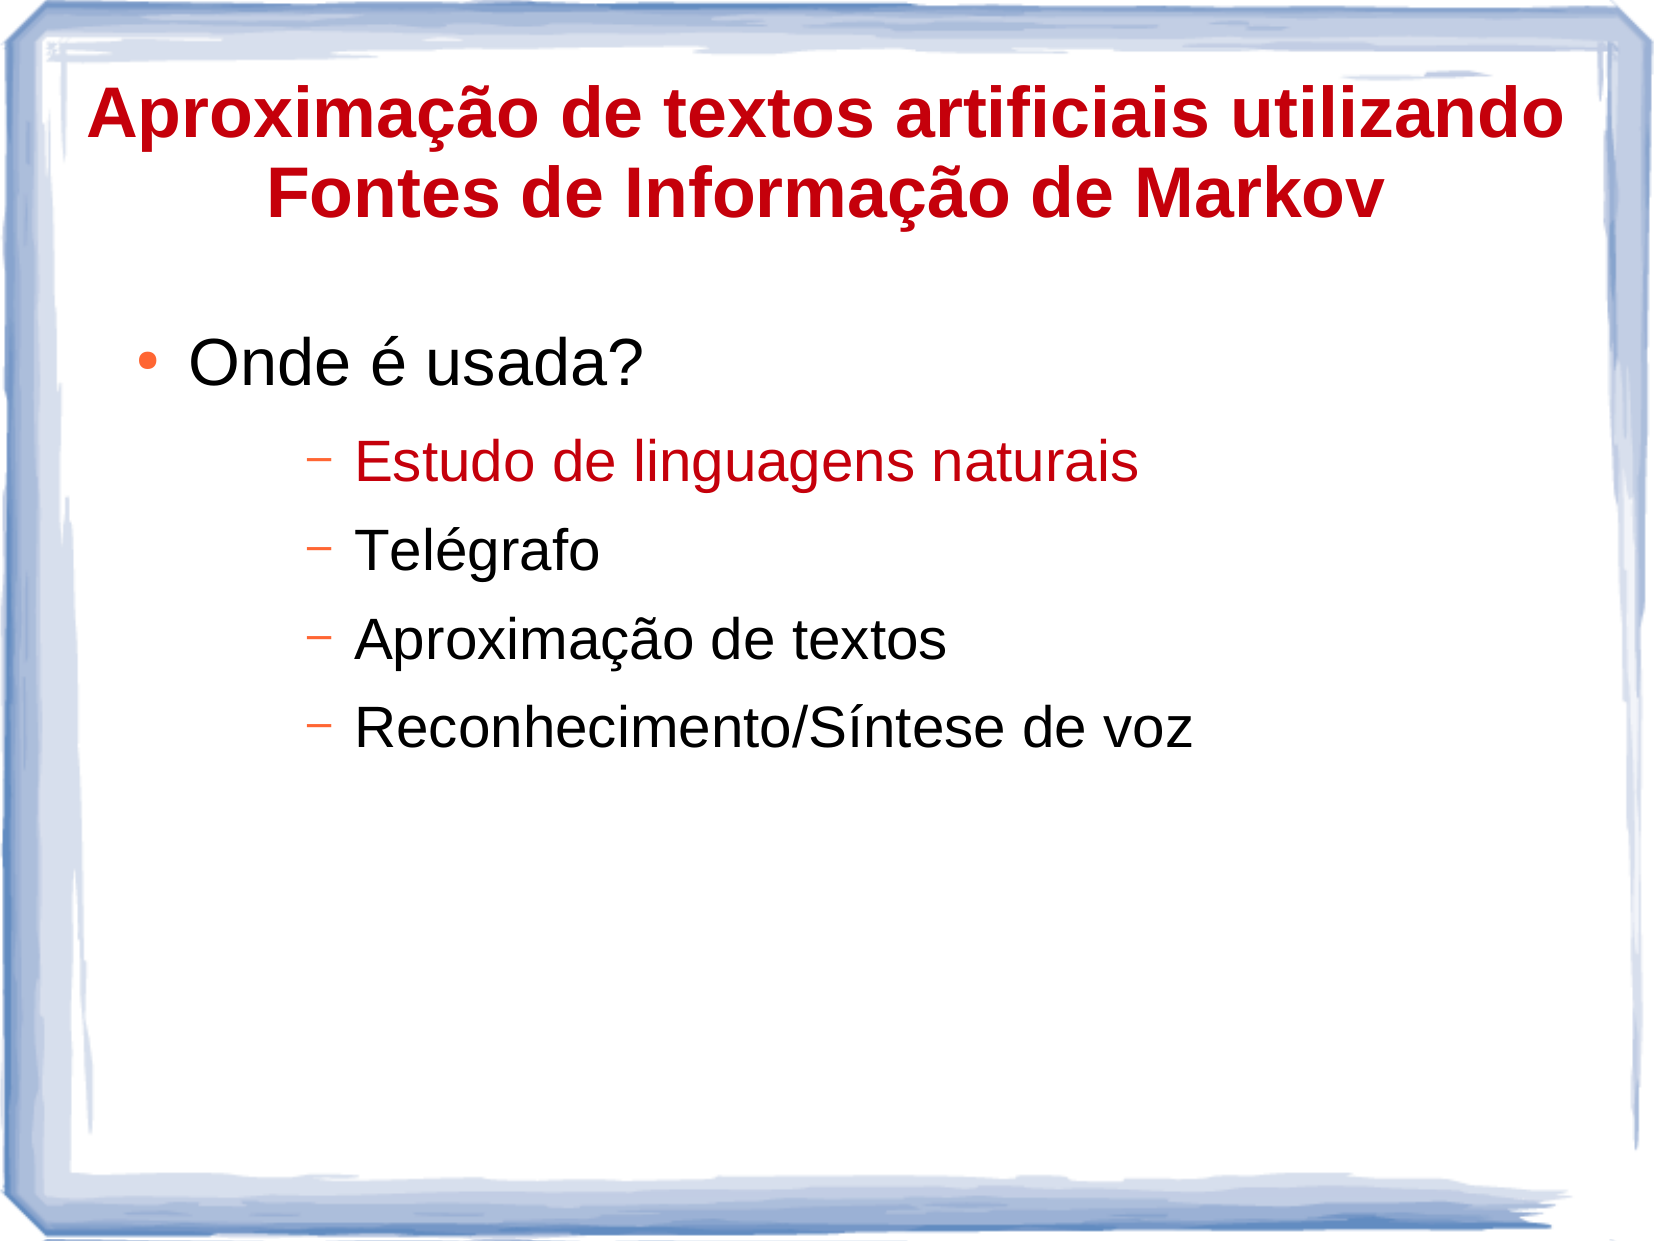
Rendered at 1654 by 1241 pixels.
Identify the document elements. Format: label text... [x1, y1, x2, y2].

list Onde é usada? Estudo de linguagens naturais Telégrafo Aproximação de textos Reconhecimento/Síntese de voz [118, 324, 1571, 1045]
picture [0, 0, 1654, 1241]
title Aproximação de textos artificiais utilizando Fontes de Informação de Markov [82, 49, 1571, 257]
